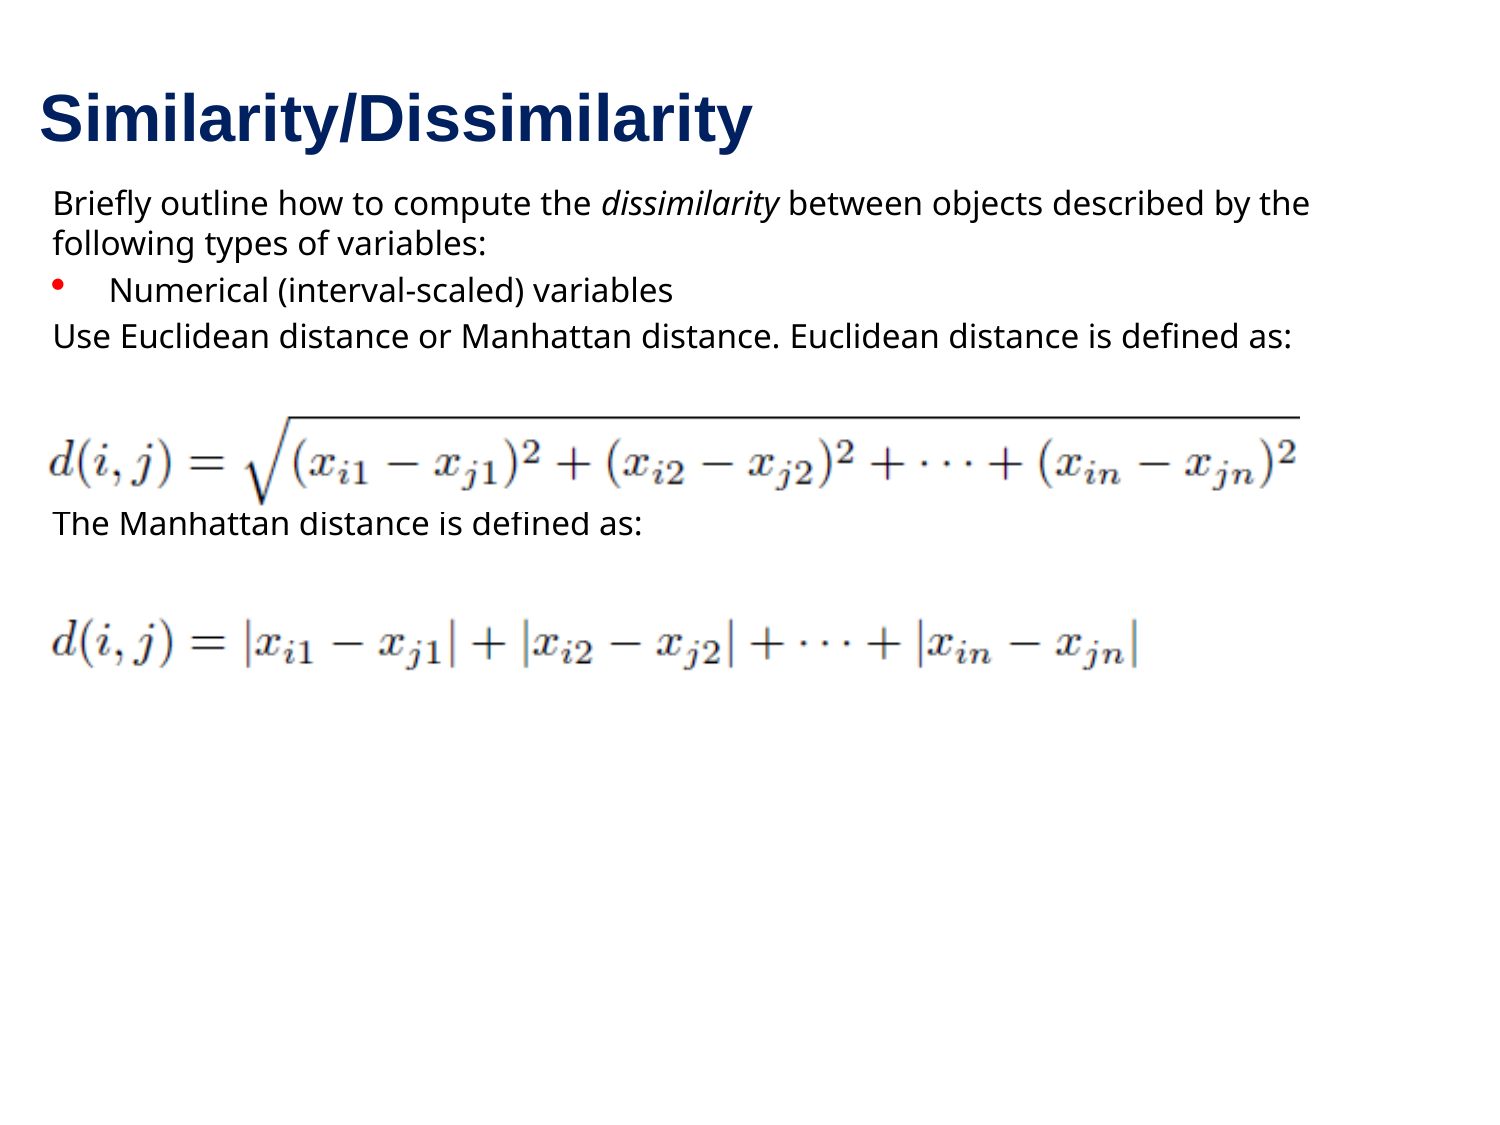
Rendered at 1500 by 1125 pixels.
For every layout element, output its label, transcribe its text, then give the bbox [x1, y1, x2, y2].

list Briefly outline how to compute the dissimilarity between objects described by the following types of variables: Numerical (interval-scaled) variables Use Euclidean distance or Manhattan distance. Euclidean distance is defined as: The Manhattan distance is defined as: [37, 174, 1400, 887]
picture [39, 612, 1141, 687]
title Similarity/Dissimilarity [24, 24, 1096, 162]
picture [38, 415, 1300, 512]
